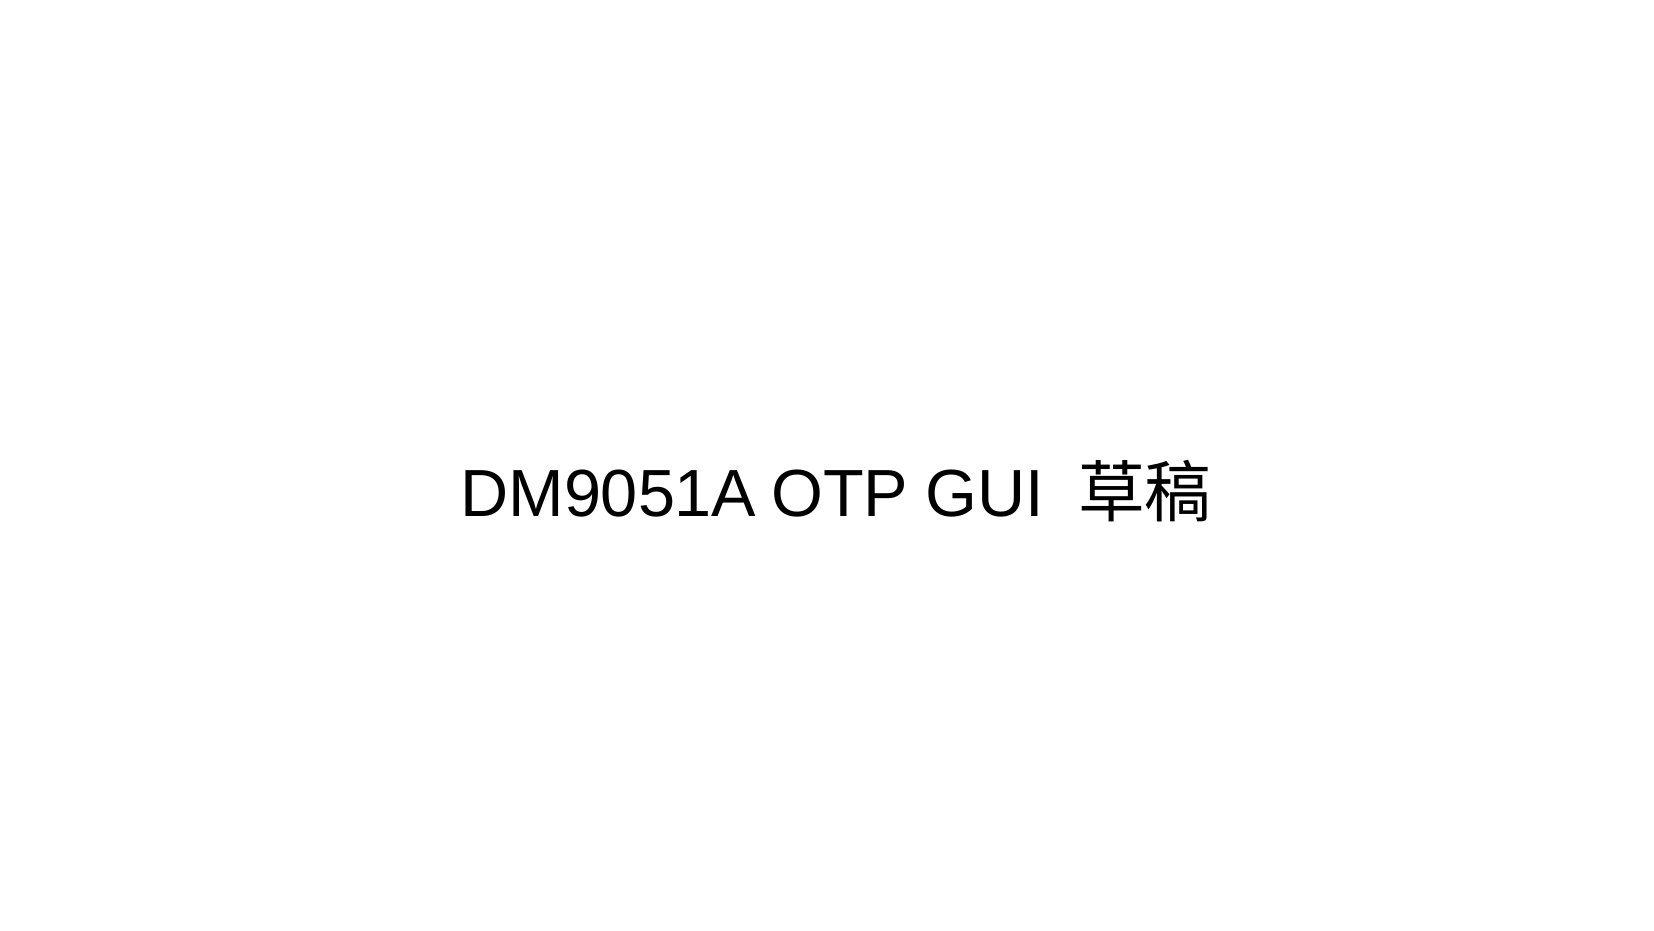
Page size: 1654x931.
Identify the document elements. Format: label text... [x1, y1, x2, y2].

subtitle DM9051A OTP GUI 草稿 [82, 217, 1571, 758]
